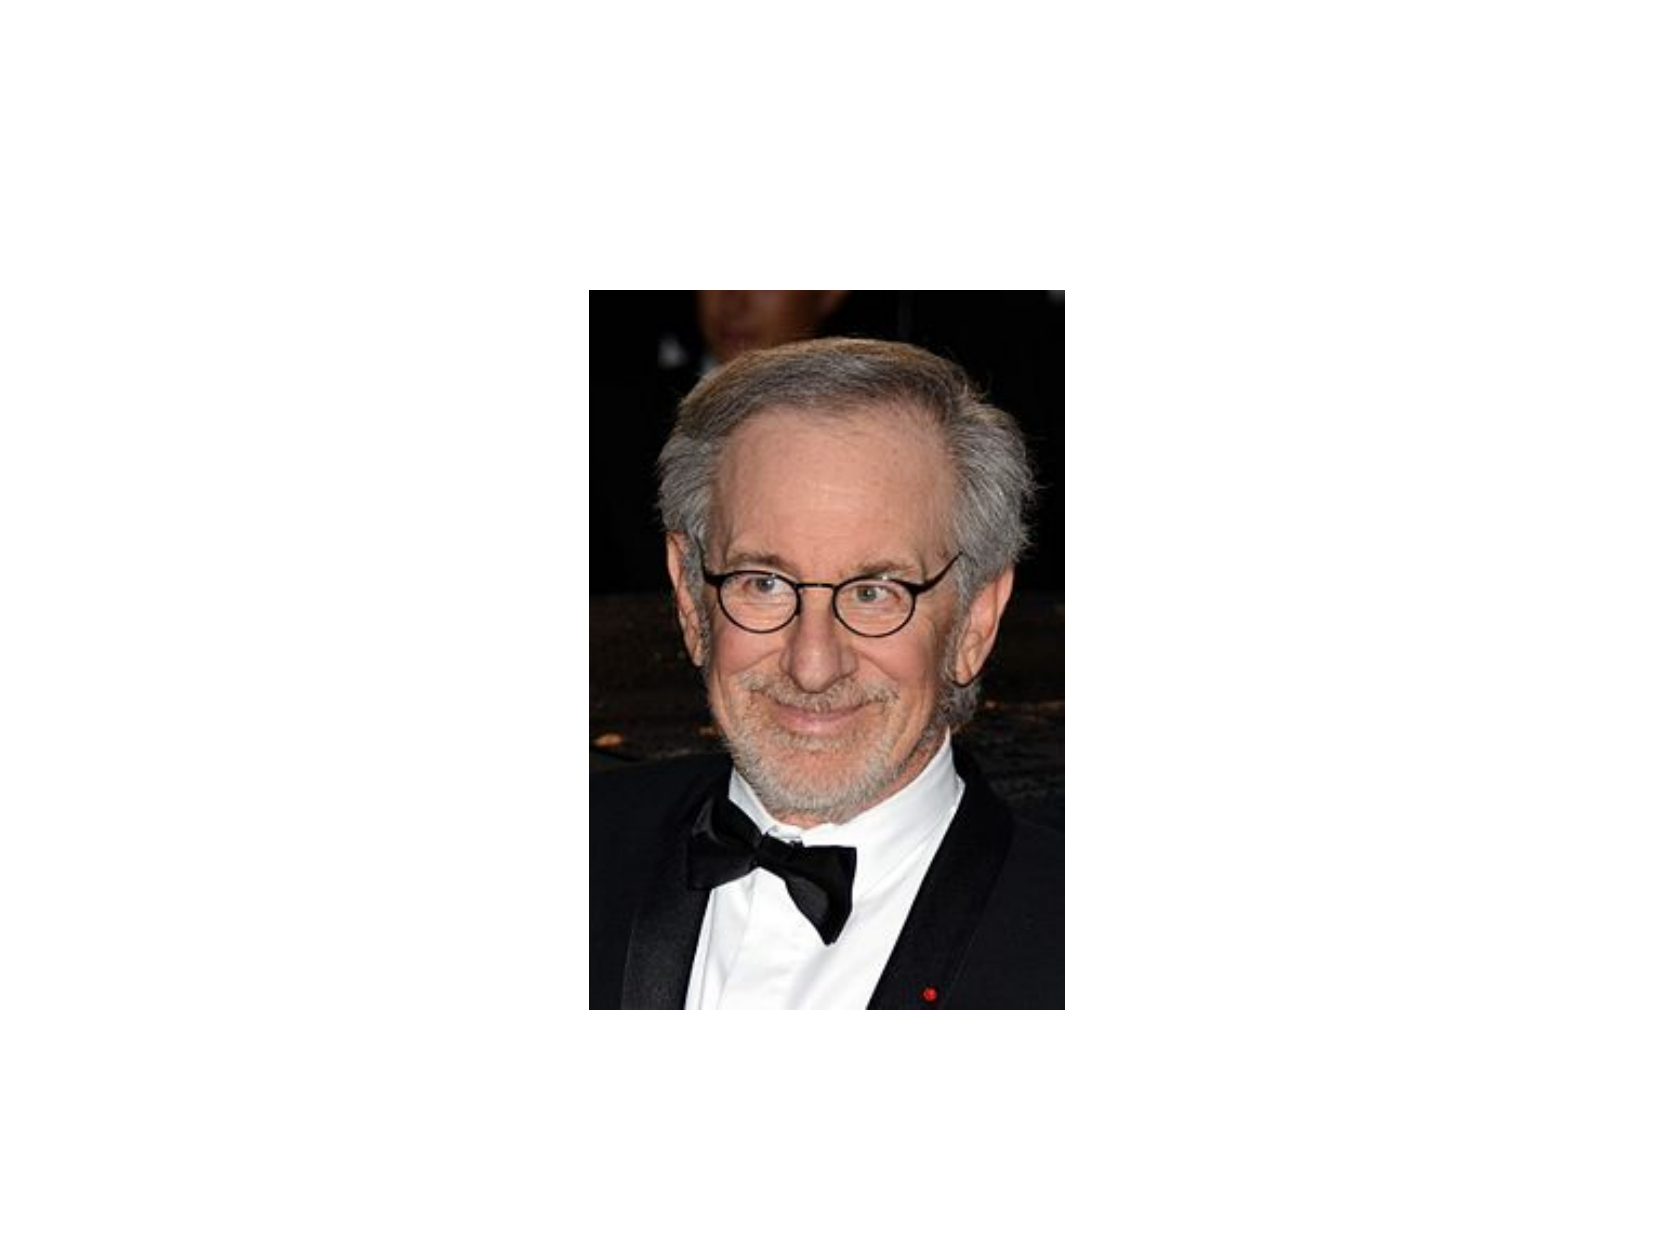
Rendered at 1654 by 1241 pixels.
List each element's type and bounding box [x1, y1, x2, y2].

picture [589, 290, 1065, 1010]
